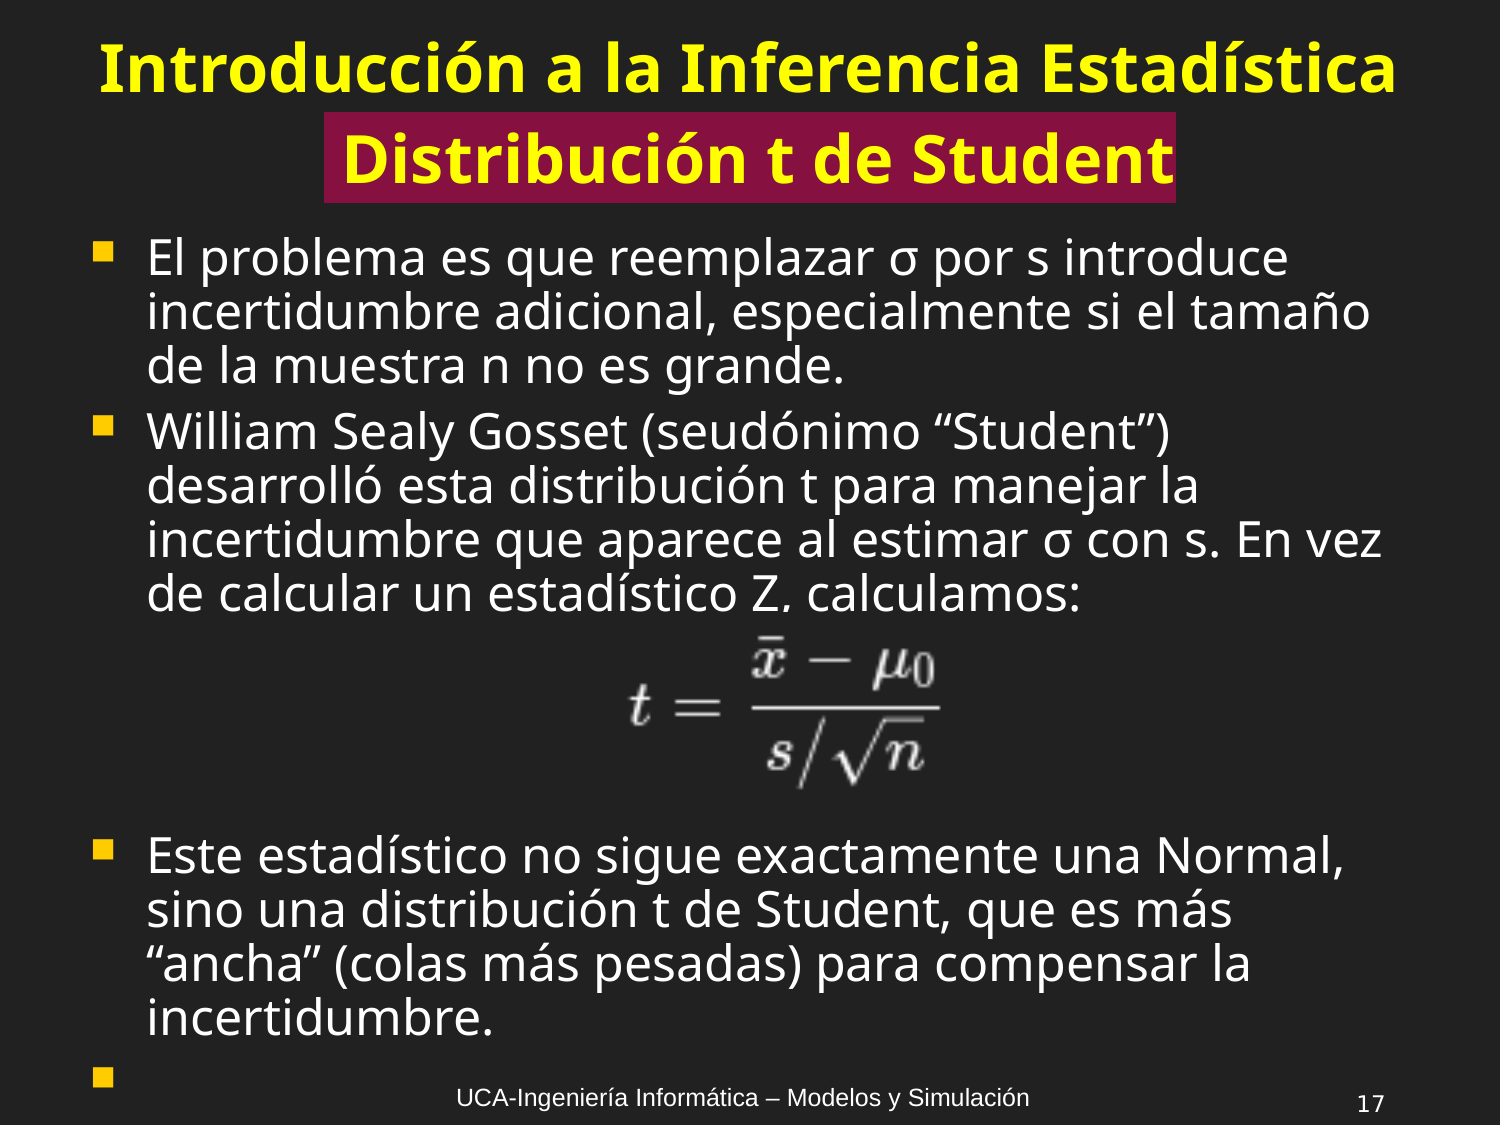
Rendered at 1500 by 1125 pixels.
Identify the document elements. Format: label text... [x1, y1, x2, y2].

title Introducción a la Inferencia Estadística Distribución t de Student [75, 37, 1426, 188]
list El problema es que reemplazar σ por s introduce incertidumbre adicional, especialmente si el tamaño de la muestra n no es grande. William Sealy Gosset (seudónimo “Student”) desarrolló esta distribución t para manejar la incertidumbre que aparece al estimar σ con s. En vez de calcular un estadístico Z, calculamos: Este estadístico no sigue exactamente una Normal, sino una distribución t de Student, que es más “ancha” (colas más pesadas) para compensar la incertidumbre. [75, 224, 1426, 1043]
picture [600, 612, 976, 826]
